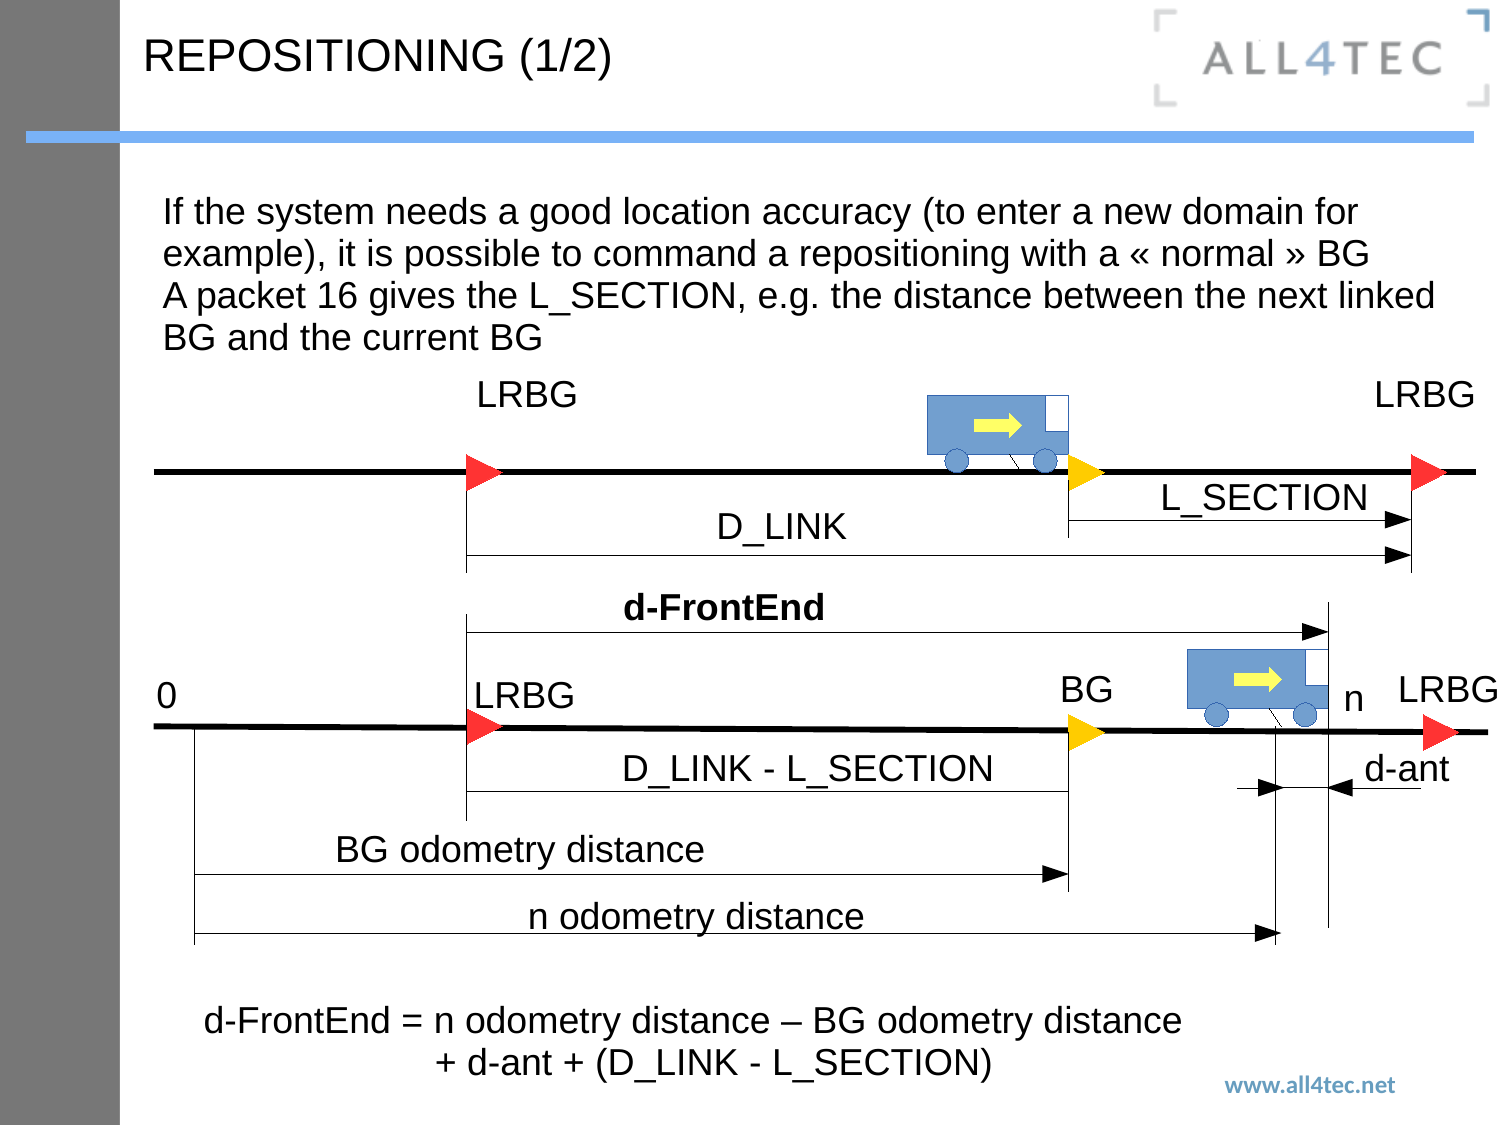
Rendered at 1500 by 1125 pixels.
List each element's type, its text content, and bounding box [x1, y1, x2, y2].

text_box [1187, 649, 1328, 727]
text_box BG odometry distance [320, 820, 721, 878]
text_box d-FrontEnd [608, 578, 841, 636]
picture [1151, 7, 1493, 109]
text_box BG [1045, 661, 1130, 719]
text_box [467, 725, 503, 745]
text_box LRBG [1383, 661, 1500, 719]
title REPOSITIONING (1/2) [130, 19, 1152, 114]
text_box L_SECTION [1145, 468, 1384, 526]
text_box D_LINK - L_SECTION [607, 740, 1010, 798]
text_box [927, 395, 1105, 491]
text_box 0 [141, 667, 193, 725]
text_box If the system needs a good location accuracy (to enter a new domain for example), it is possible to command a repositioning with a « normal » BG A packet 16 gives the L_SECTION, e.g. the distance between the next linked BG and the current BG [147, 183, 1462, 366]
text_box [1068, 719, 1105, 751]
text_box LRBG [461, 366, 594, 423]
text_box LRBG [458, 667, 591, 725]
text_box [466, 454, 503, 491]
text_box n [1328, 669, 1380, 727]
text_box [1411, 454, 1447, 491]
text_box d-ant [1349, 740, 1465, 798]
text_box LRBG [1359, 366, 1492, 423]
text_box n odometry distance [513, 888, 880, 945]
text_box d-FrontEnd = n odometry distance – BG odometry distance + d-ant + (D_LINK - L_SECTION) [188, 992, 1209, 1091]
text_box [1423, 719, 1459, 740]
text_box D_LINK [701, 498, 863, 556]
